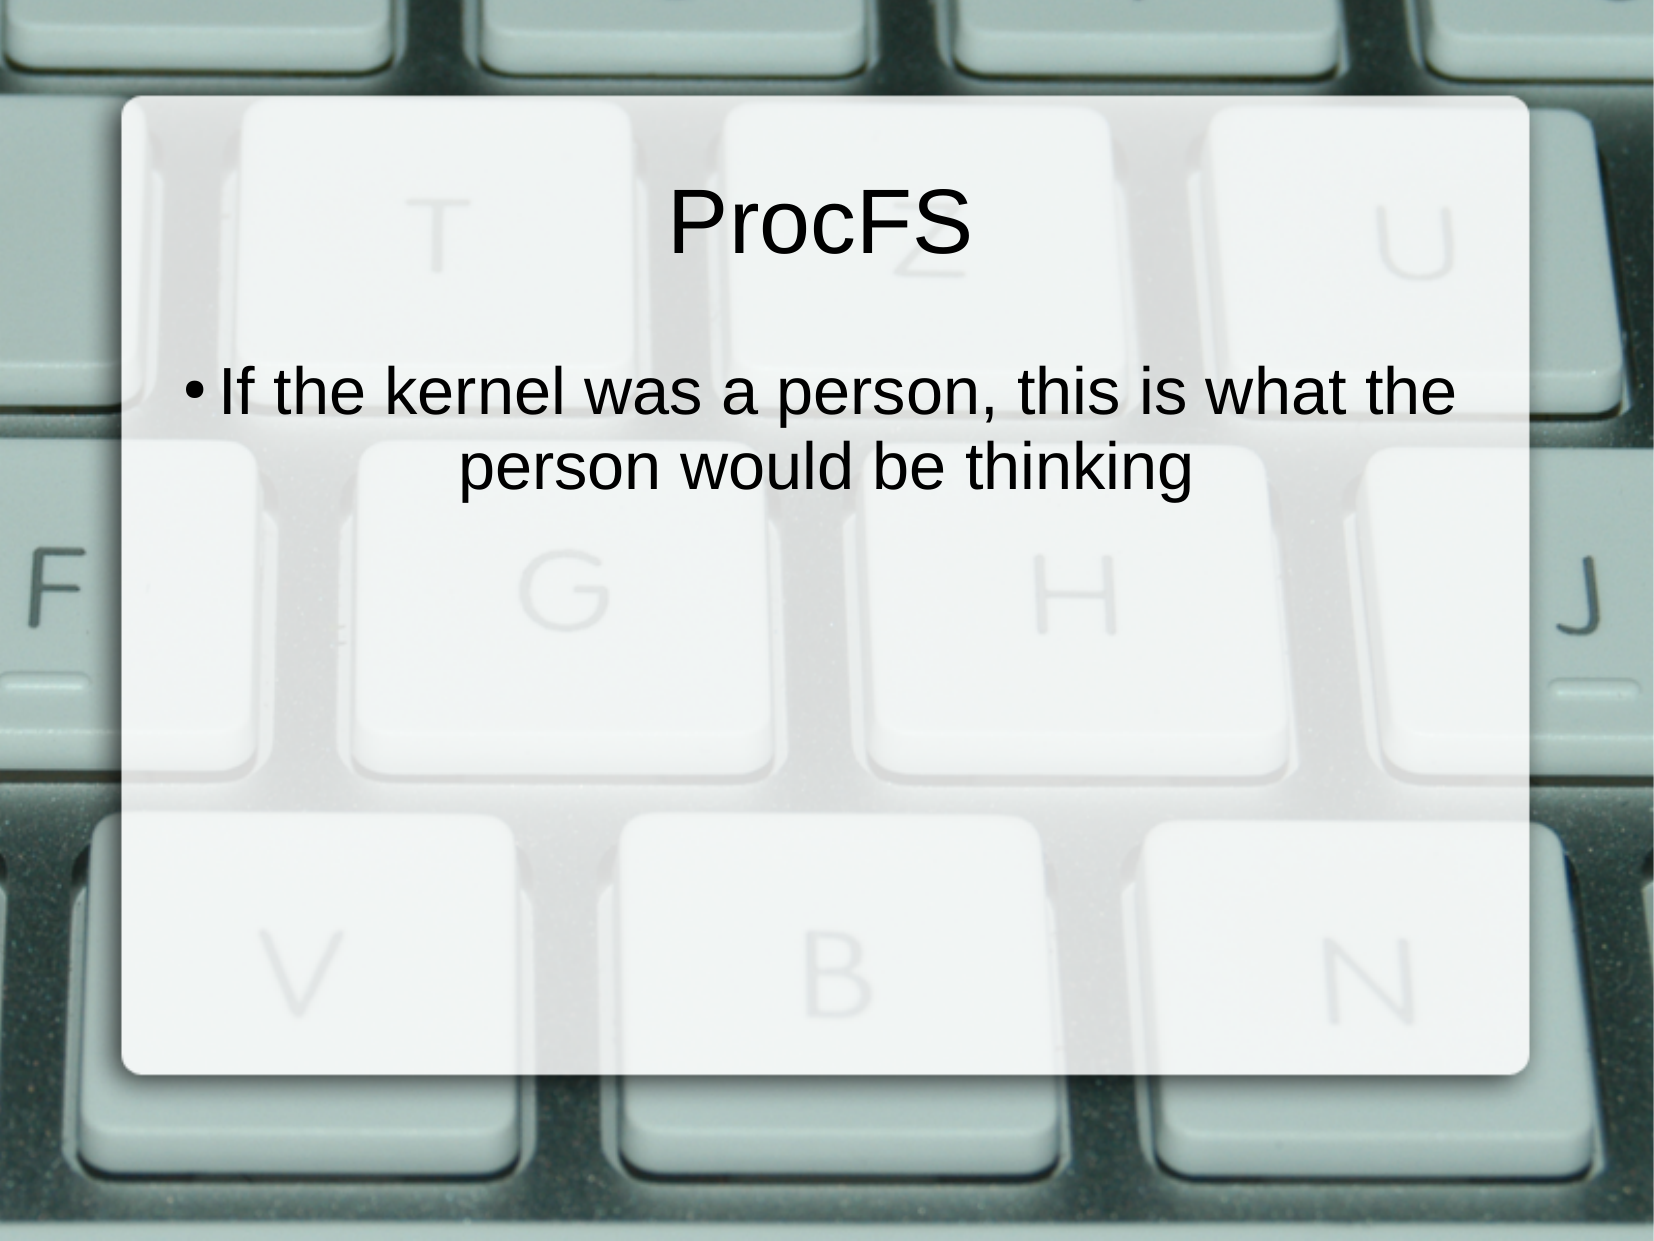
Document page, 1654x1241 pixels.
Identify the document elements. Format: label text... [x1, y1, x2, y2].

subtitle If the kernel was a person, this is what the person would be thinking [147, 354, 1506, 1173]
title ProcFS [135, 117, 1506, 325]
picture [0, 0, 1654, 1241]
